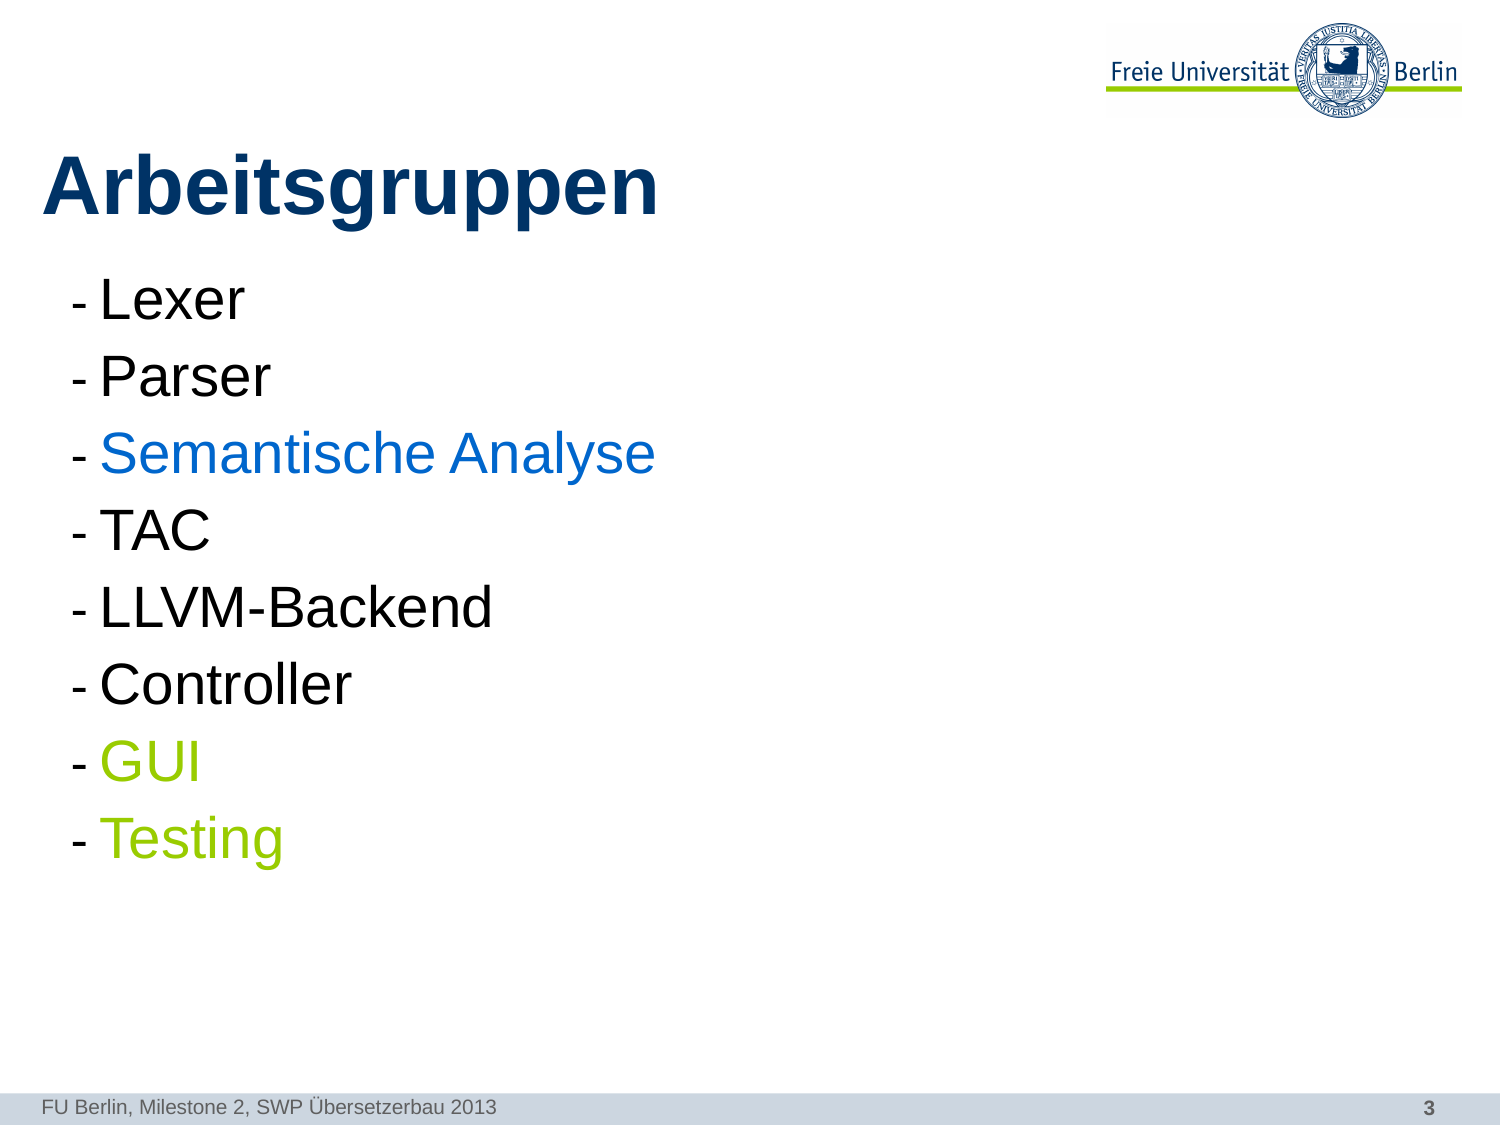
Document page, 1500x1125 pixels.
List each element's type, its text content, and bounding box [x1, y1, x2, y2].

list Lexer Parser Semantische Analyse TAC LLVM-Backend Controller GUI Testing [41, 265, 1460, 1064]
picture [1106, 23, 1462, 118]
title Arbeitsgruppen [41, 139, 1460, 233]
